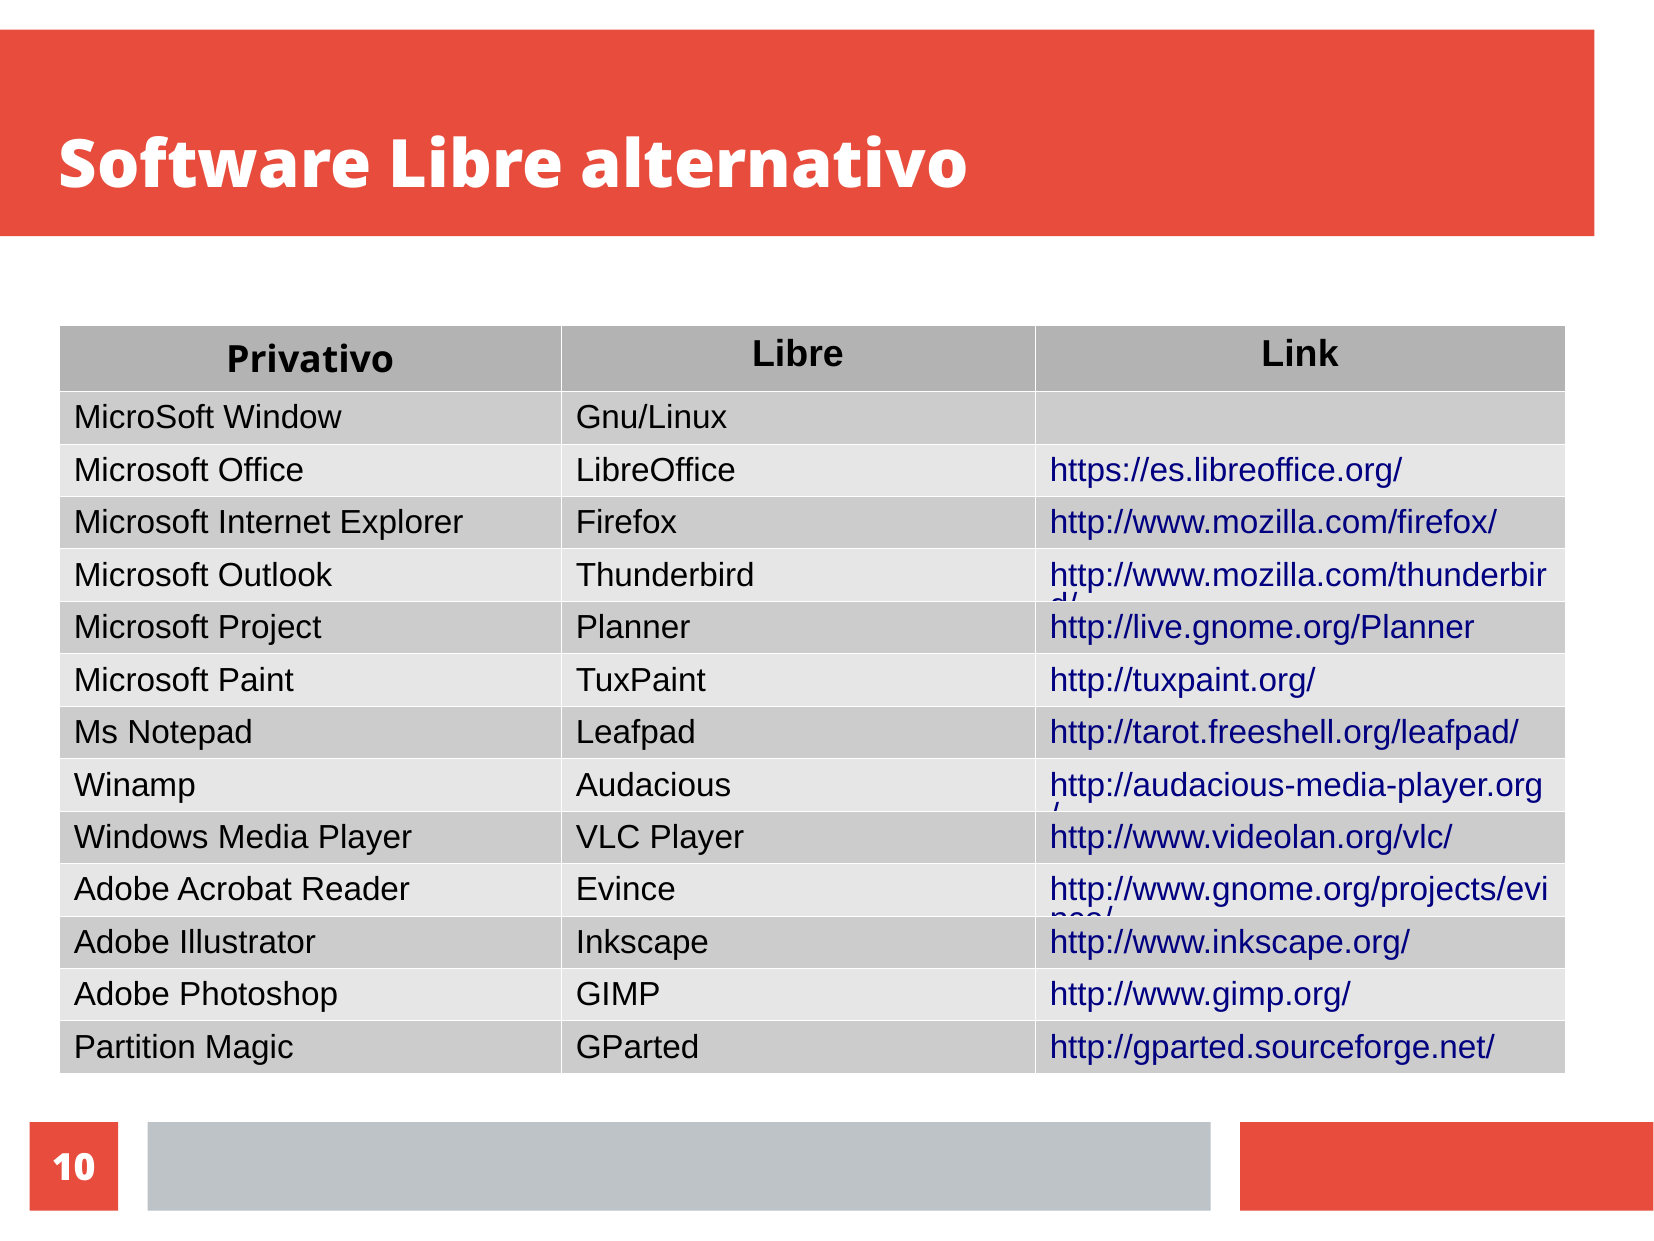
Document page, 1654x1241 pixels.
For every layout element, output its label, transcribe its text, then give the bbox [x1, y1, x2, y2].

table_cell GIMP [562, 969, 1035, 1020]
table_header Link [1036, 326, 1565, 391]
table_cell http://www.inkscape.org/ [1036, 917, 1565, 968]
table_cell Audacious [562, 759, 1035, 811]
table_cell Adobe Photoshop [60, 969, 561, 1020]
table_cell Adobe Acrobat Reader [60, 864, 561, 916]
table_header Libre [562, 326, 1035, 391]
table_header Privativo [60, 326, 561, 391]
table_cell Winamp [60, 759, 561, 811]
table_cell Inkscape [562, 917, 1035, 968]
table_cell http://live.gnome.org/Planner [1036, 602, 1565, 653]
table_cell LibreOffice [562, 445, 1035, 496]
table_cell Firefox [562, 497, 1035, 548]
table_cell Planner [562, 602, 1035, 653]
table_cell Microsoft Paint [60, 654, 561, 706]
table_cell http://www.mozilla.com/firefox/ [1036, 497, 1565, 548]
table_cell TuxPaint [562, 654, 1035, 706]
table_cell https://es.libreoffice.org/ [1036, 445, 1565, 496]
table_cell Thunderbird [562, 549, 1035, 601]
table_cell Evince [562, 864, 1035, 916]
table_cell http://tuxpaint.org/ [1036, 654, 1565, 706]
table_cell Microsoft Office [60, 445, 561, 496]
table_cell VLC Player [562, 812, 1035, 863]
table_cell http://tarot.freeshell.org/leafpad/ [1036, 707, 1565, 758]
table_cell http://www.gimp.org/ [1036, 969, 1565, 1020]
table_cell Leafpad [562, 707, 1035, 758]
table_cell [1036, 392, 1565, 444]
table_cell Microsoft Outlook [60, 549, 561, 601]
table_cell Microsoft Project [60, 602, 561, 653]
table_cell Microsoft Internet Explorer [60, 497, 561, 548]
table_cell http://www.gnome.org/projects/evince/ [1036, 864, 1565, 916]
table_cell Ms Notepad [60, 707, 561, 758]
table_cell http://www.videolan.org/vlc/ [1036, 812, 1565, 863]
table_cell Partition Magic [60, 1021, 561, 1073]
table_cell Windows Media Player [60, 812, 561, 863]
table_cell GParted [562, 1021, 1035, 1073]
table_cell Adobe Illustrator [60, 917, 561, 968]
table_cell http://audacious-media-player.org/ [1036, 759, 1565, 811]
title Software Libre alternativo [59, 59, 1595, 207]
table_cell http://gparted.sourceforge.net/ [1036, 1021, 1565, 1073]
table_cell http://www.mozilla.com/thunderbird/ [1036, 549, 1565, 601]
table_cell Gnu/Linux [562, 392, 1035, 444]
table_cell MicroSoft Window [60, 392, 561, 444]
